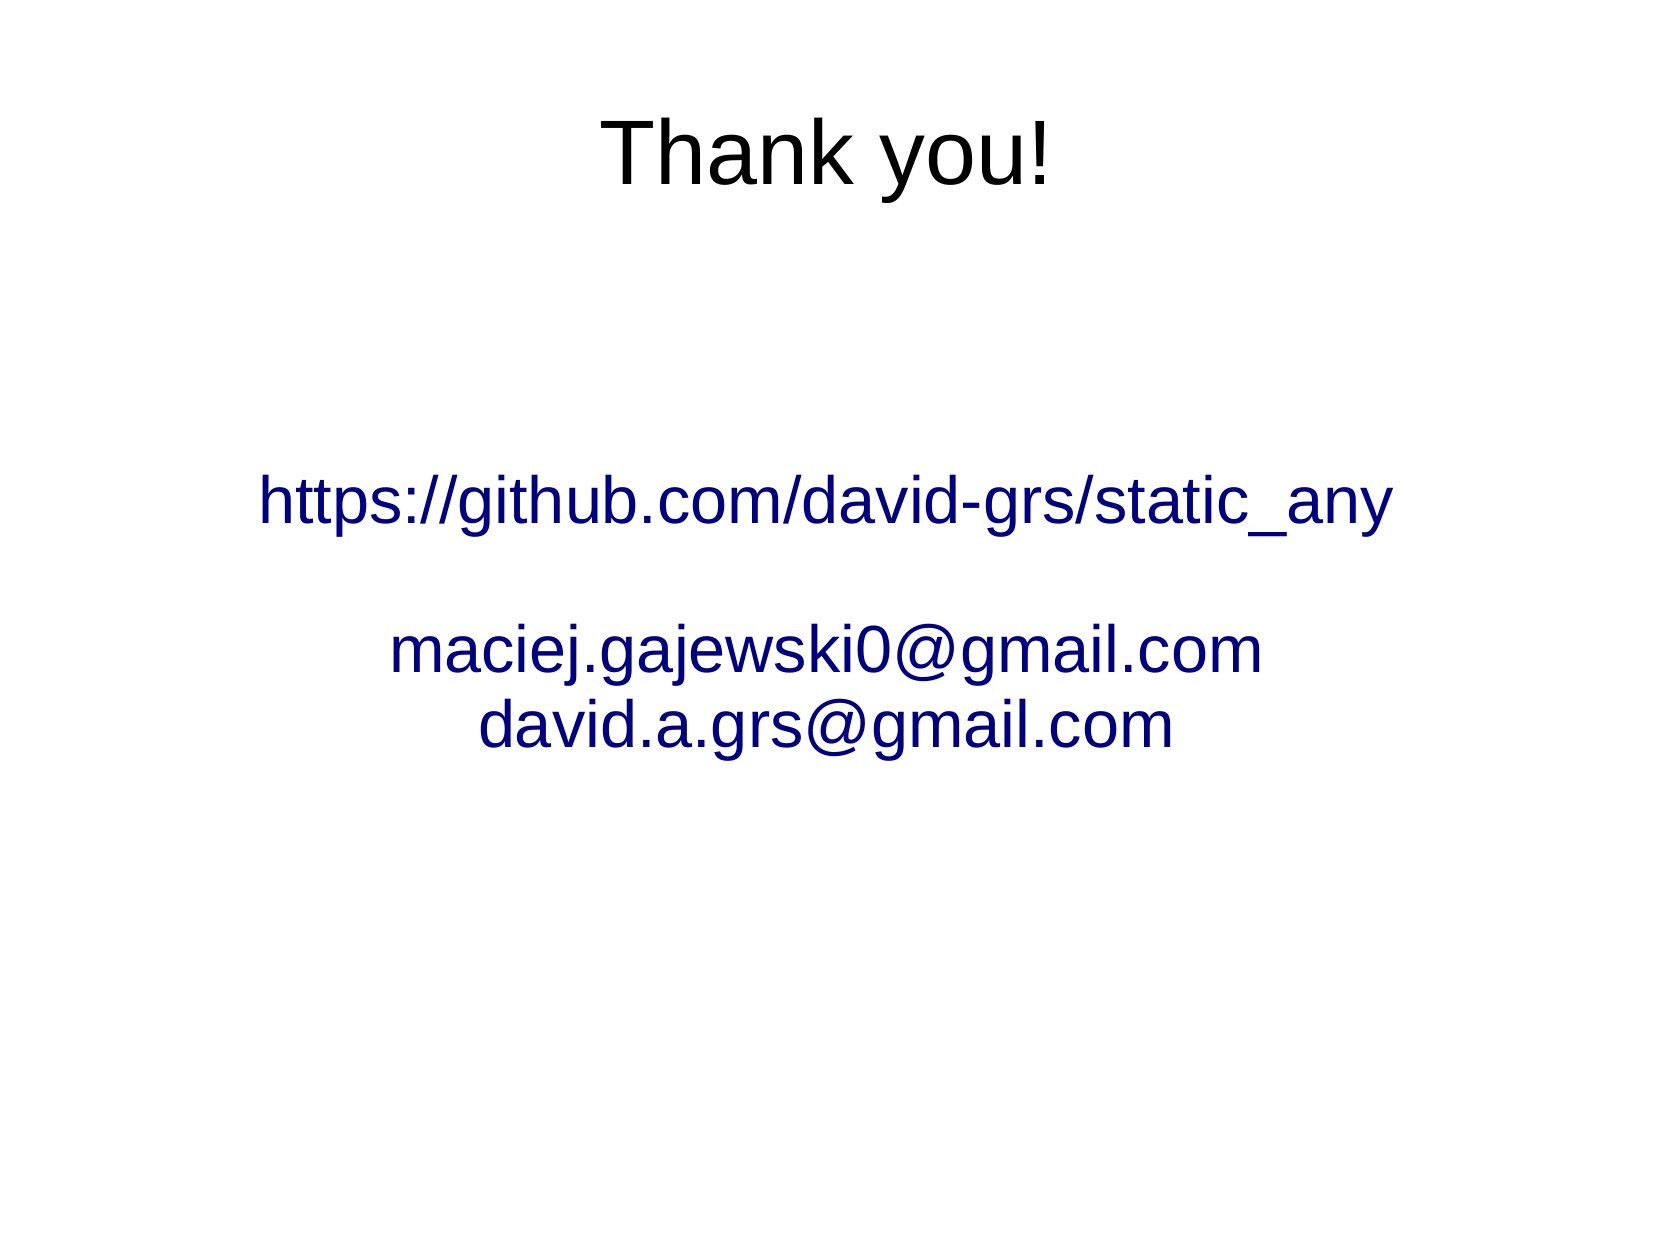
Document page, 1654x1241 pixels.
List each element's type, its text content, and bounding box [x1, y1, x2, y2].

subtitle https://github.com/david-grs/static_any maciej.gajewski0@gmail.com david.a.grs@gmail.com [82, 290, 1571, 1010]
title Thank you! [82, 49, 1571, 257]
